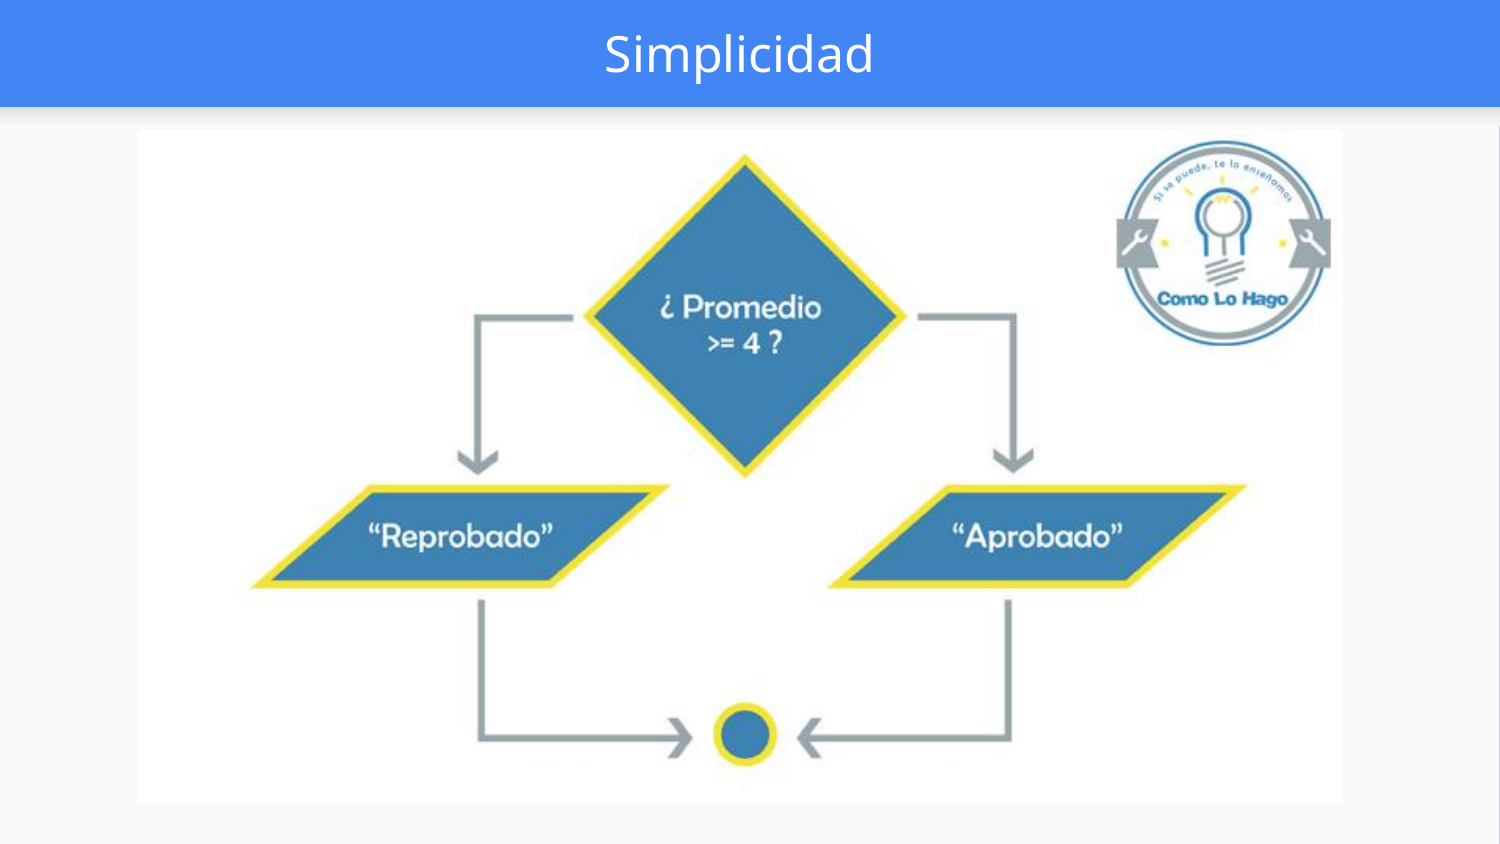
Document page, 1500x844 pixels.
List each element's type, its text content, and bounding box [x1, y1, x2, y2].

picture [138, 130, 1342, 803]
title Simplicidad [16, 2, 1464, 102]
